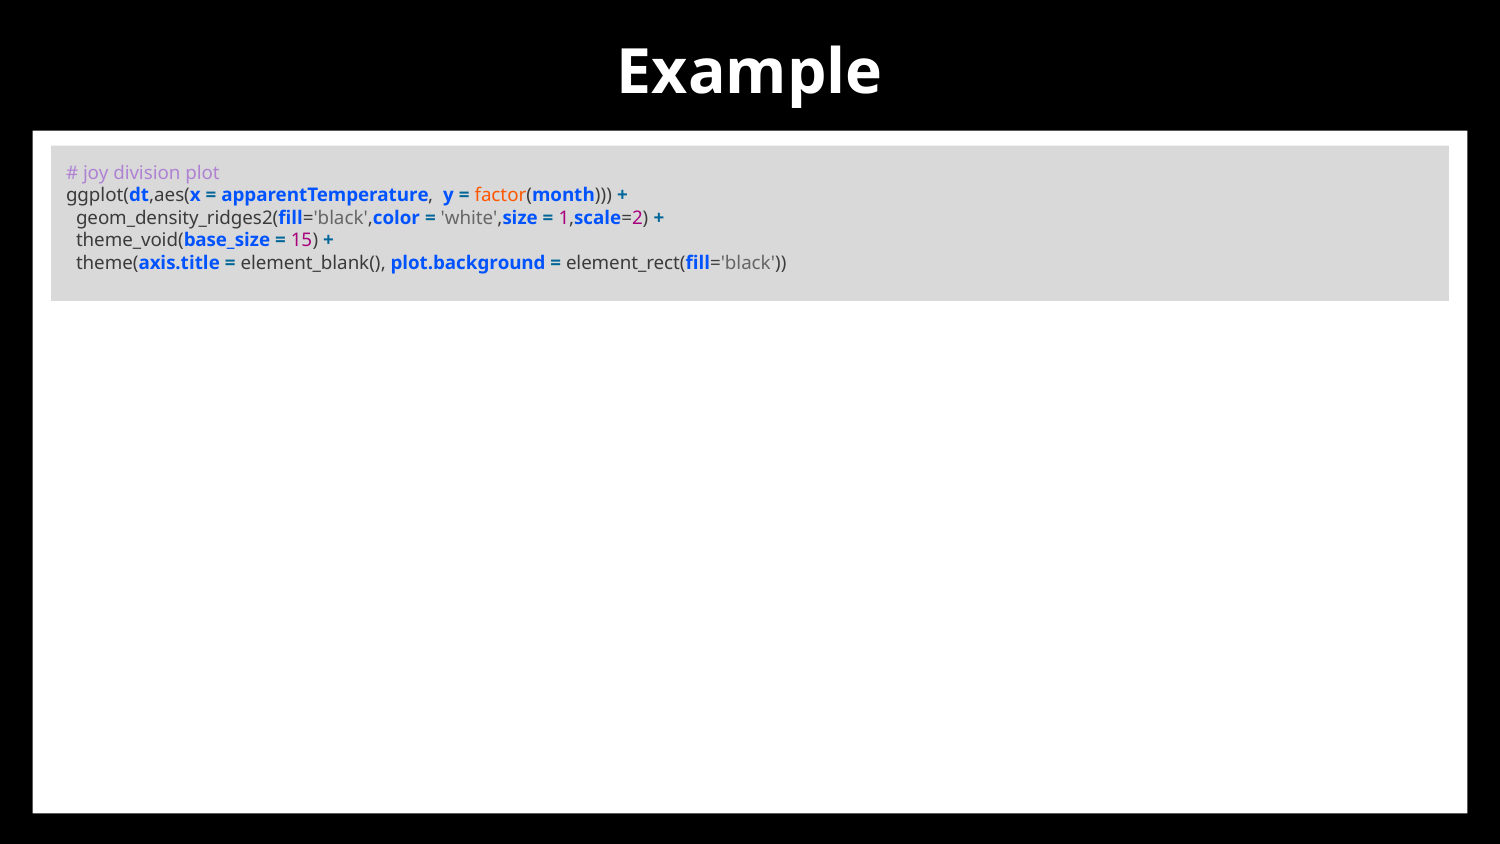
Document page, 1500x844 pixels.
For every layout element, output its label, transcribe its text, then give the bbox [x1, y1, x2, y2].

text_box Example [32, 21, 1468, 116]
text_box # joy division plot ggplot(dt,aes(x = apparentTemperature, y = factor(month))) + geom_density_ridges2(fill='black',color = 'white',size = 1,scale=2) + theme_void(base_size = 15) + theme(axis.title = element_blank(), plot.background = element_rect(fill='black')) [51, 145, 1449, 301]
